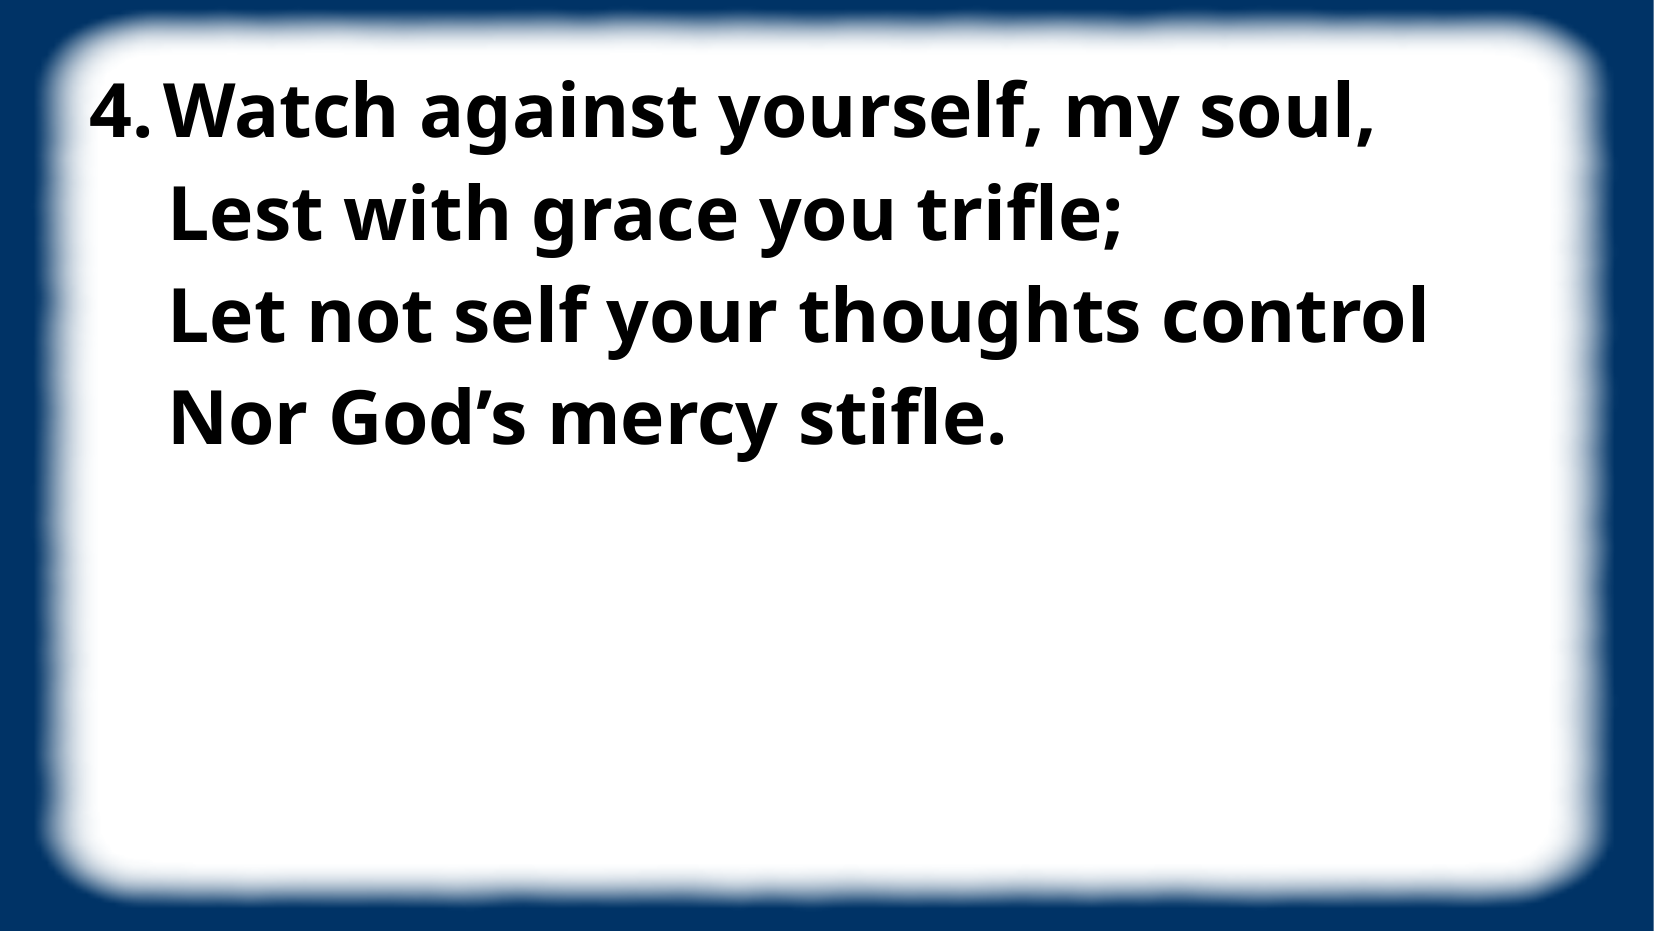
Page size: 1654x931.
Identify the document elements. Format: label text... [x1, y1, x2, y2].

picture [0, 0, 1654, 931]
text_box 4. Watch against yourself, my soul, Lest with grace you trifle; Let not self your thoughts control Nor God’s mercy stifle. [75, 50, 1561, 465]
